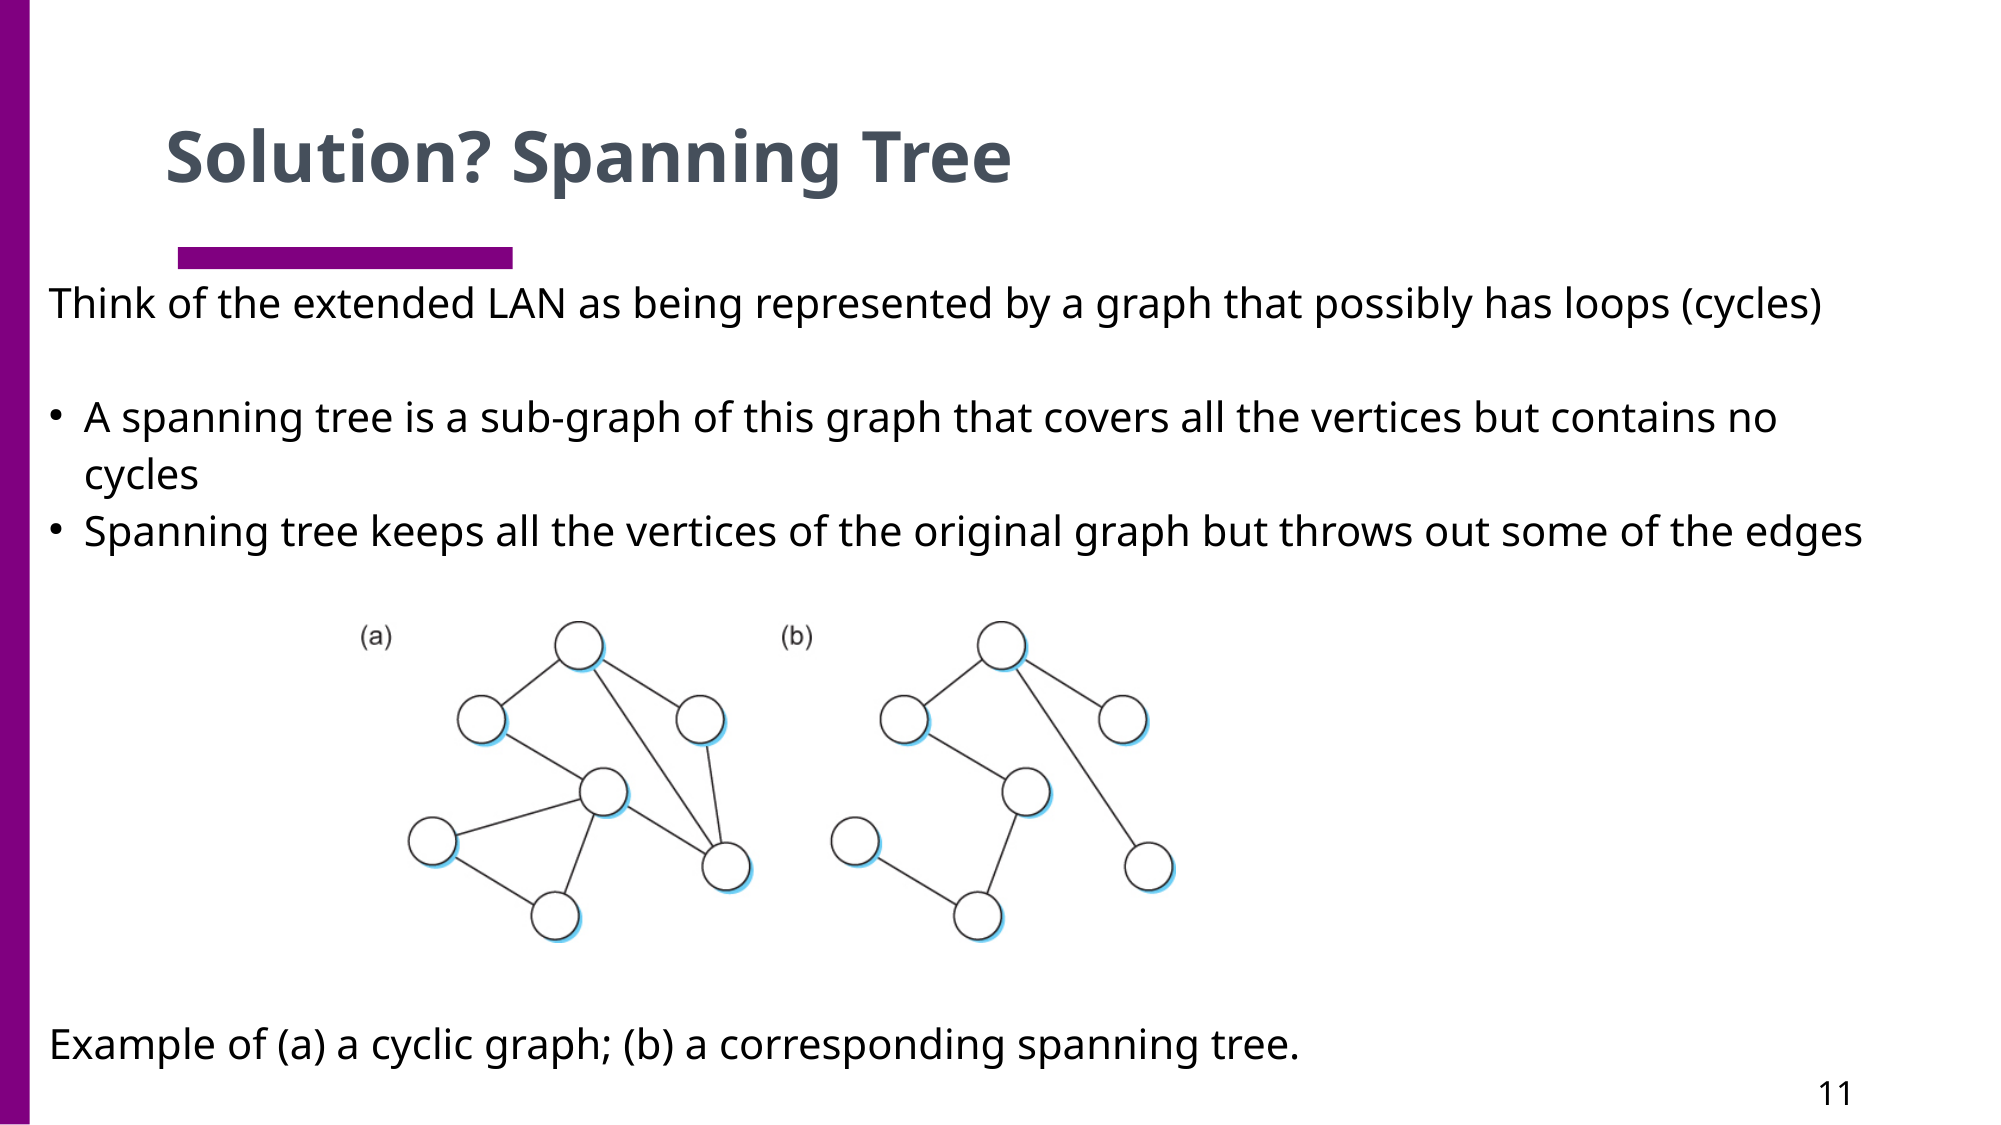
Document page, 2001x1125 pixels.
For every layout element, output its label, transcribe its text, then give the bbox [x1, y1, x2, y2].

text_box Solution? Spanning Tree [151, 0, 1849, 212]
text_box Think of the extended LAN as being represented by a graph that possibly has loops (cycles) A spanning tree is a sub-graph of this graph that covers all the vertices but contains no cycles Spanning tree keeps all the vertices of the original graph but throws out some of the edges Example of (a) a cyclic graph; (b) a corresponding spanning tree. [33, 266, 1891, 1098]
picture [360, 621, 1176, 943]
